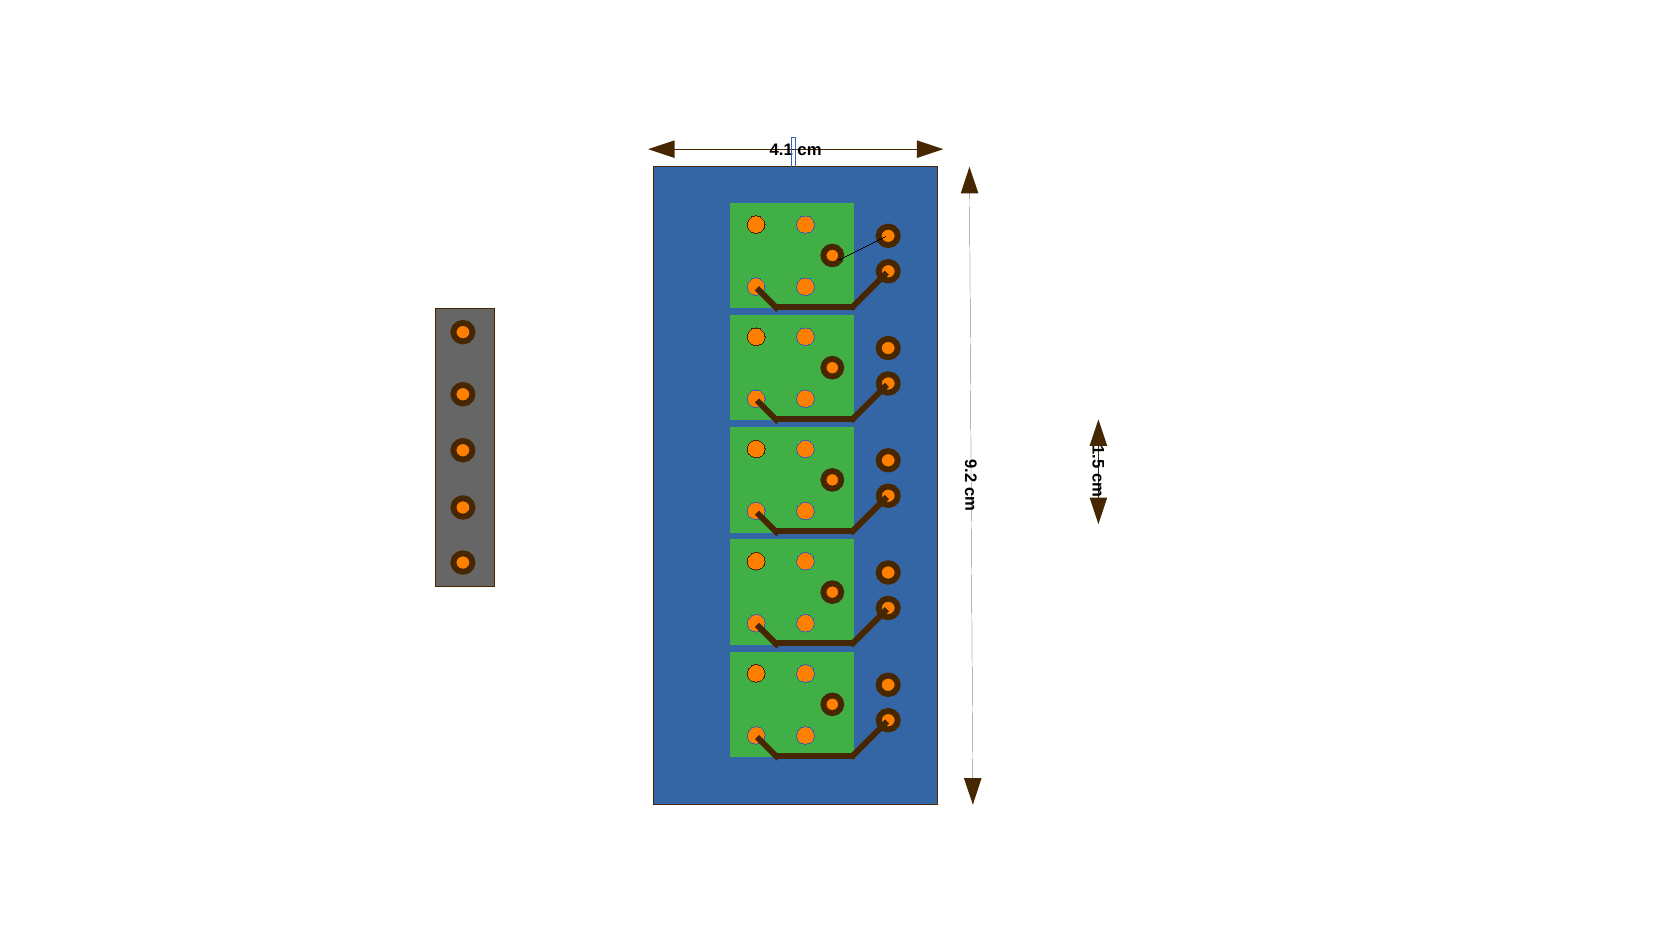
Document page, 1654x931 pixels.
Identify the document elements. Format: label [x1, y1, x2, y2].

text_box [435, 308, 495, 587]
text_box [653, 166, 938, 805]
